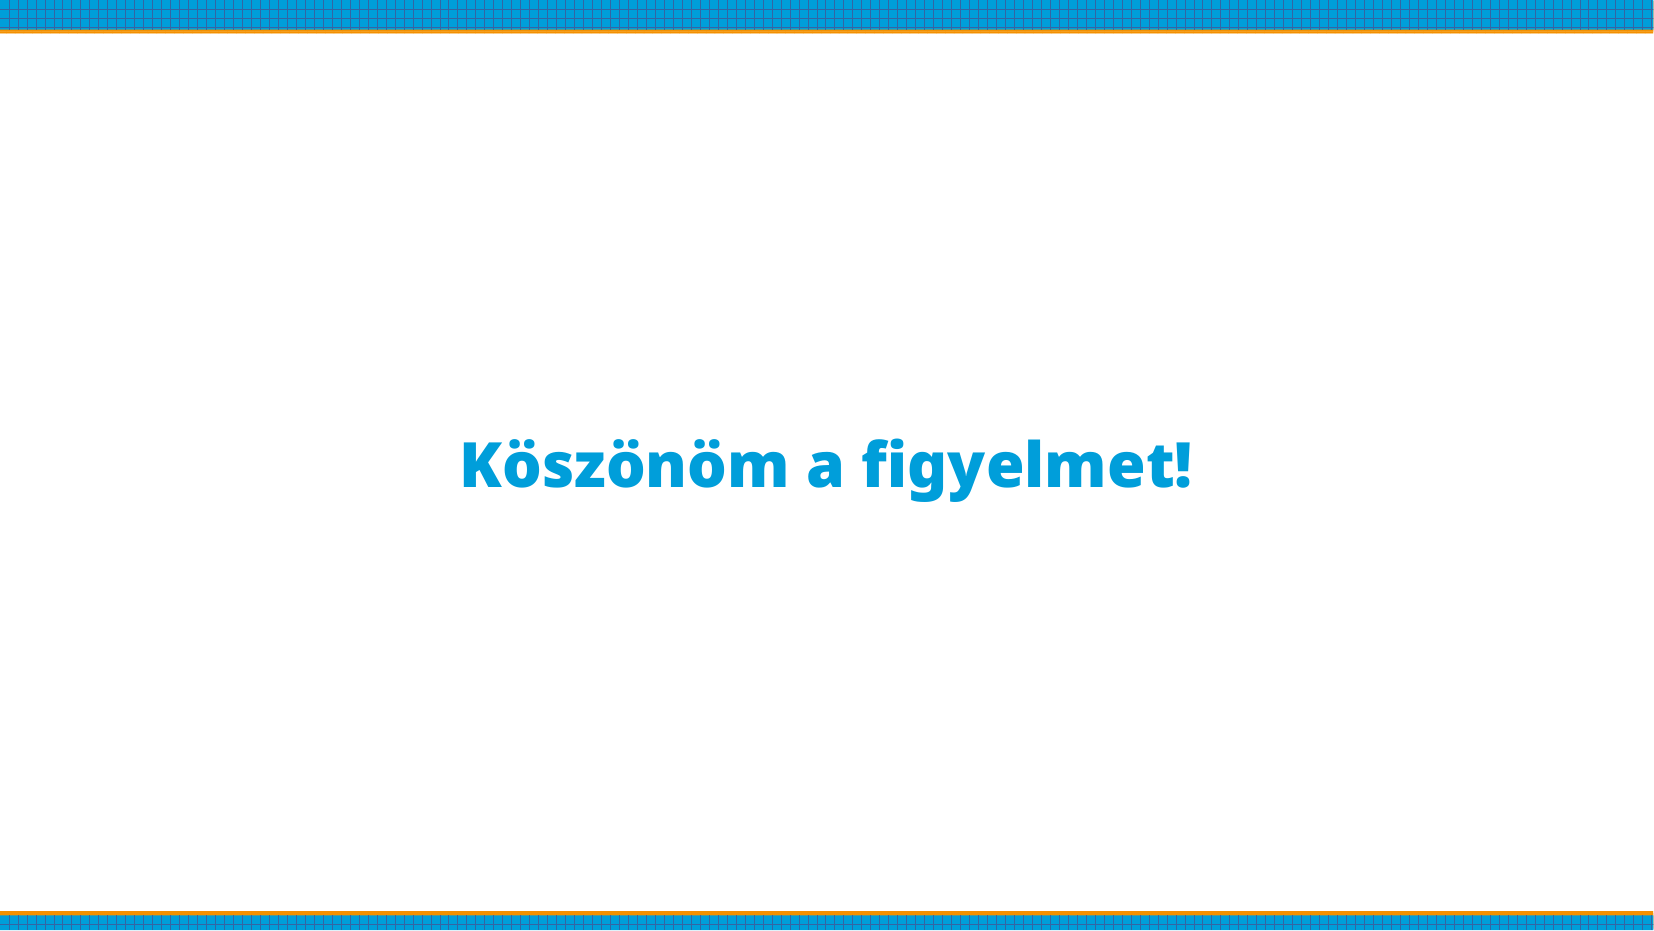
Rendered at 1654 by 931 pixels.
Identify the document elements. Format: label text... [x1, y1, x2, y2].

subtitle Köszönöm a figyelmet! [82, 103, 1571, 824]
